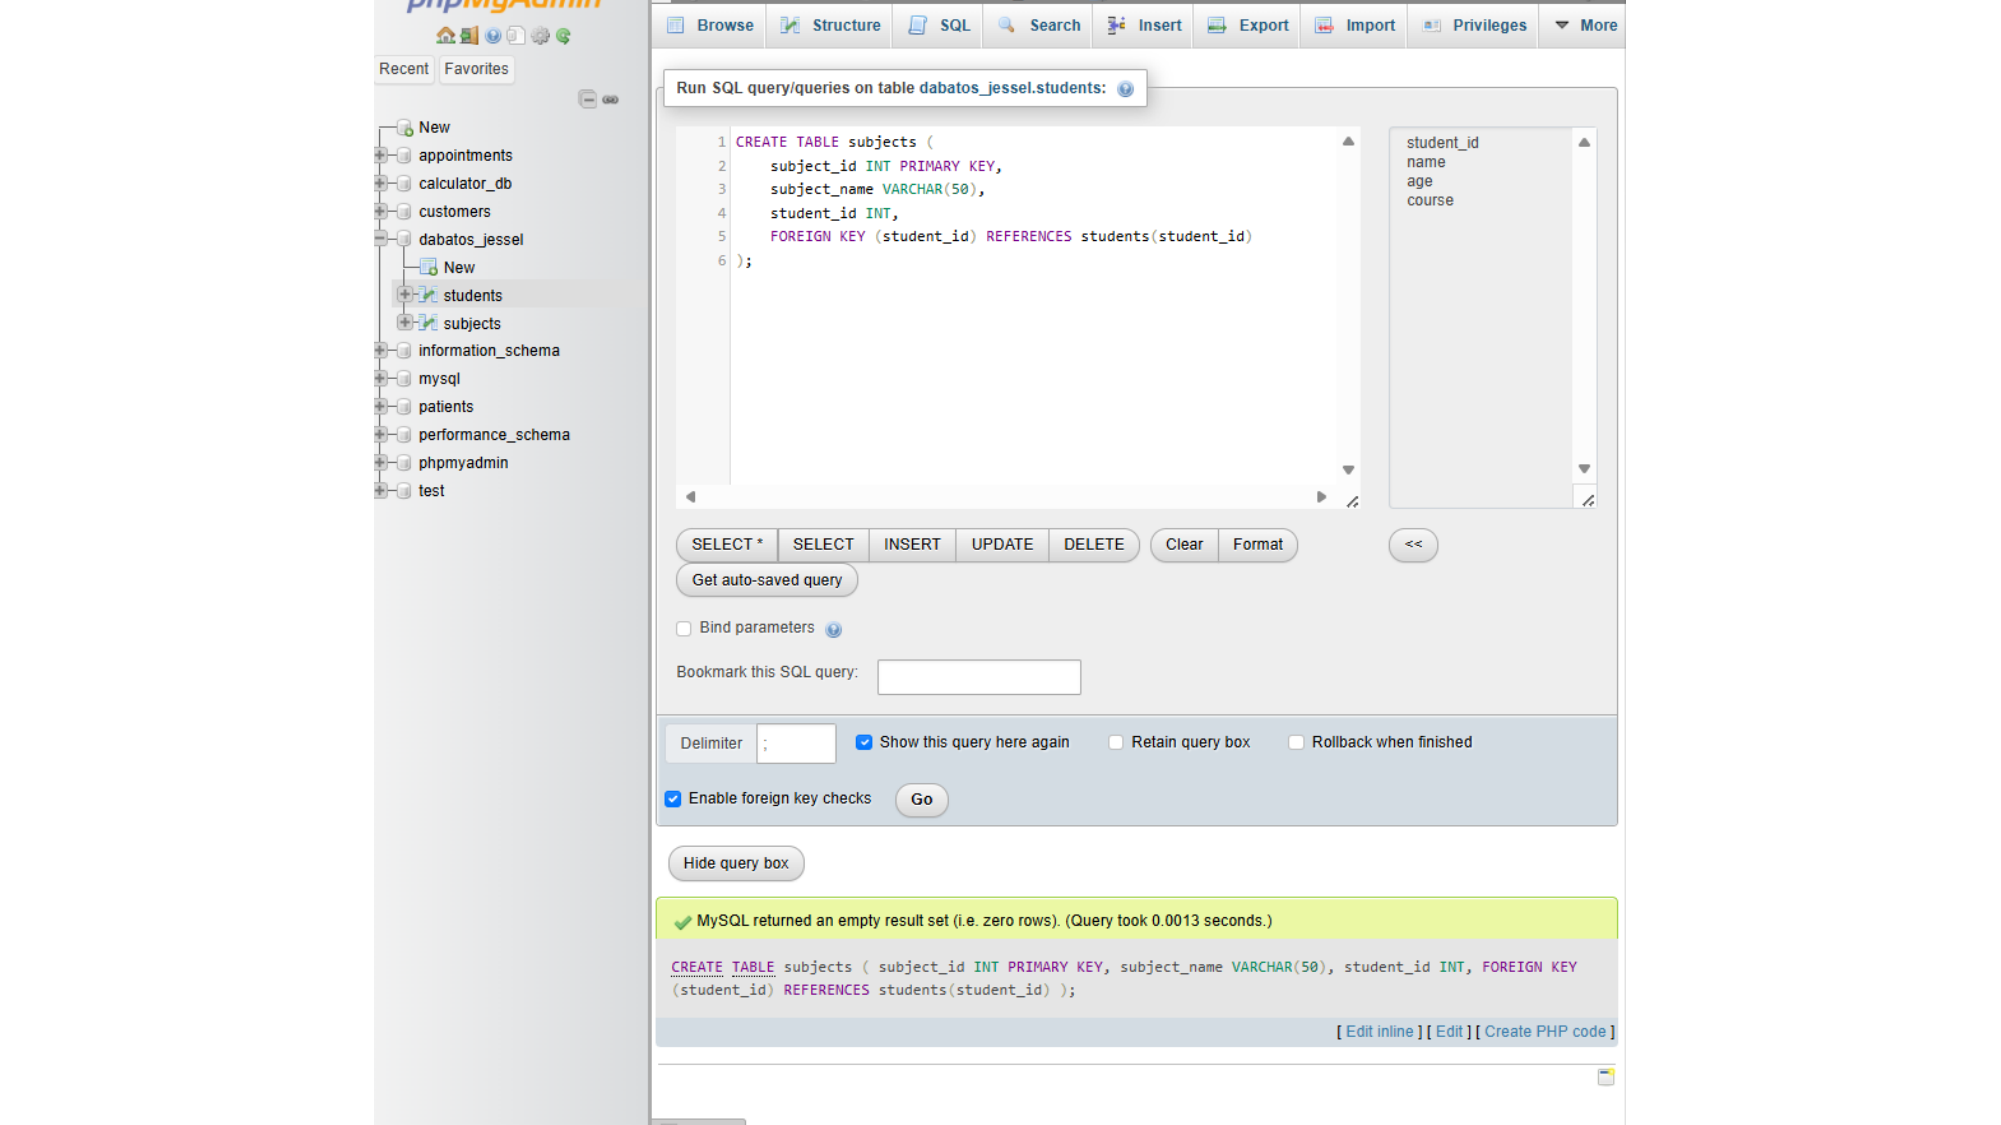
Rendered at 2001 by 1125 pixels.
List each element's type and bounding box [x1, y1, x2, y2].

picture [374, 0, 1626, 1125]
